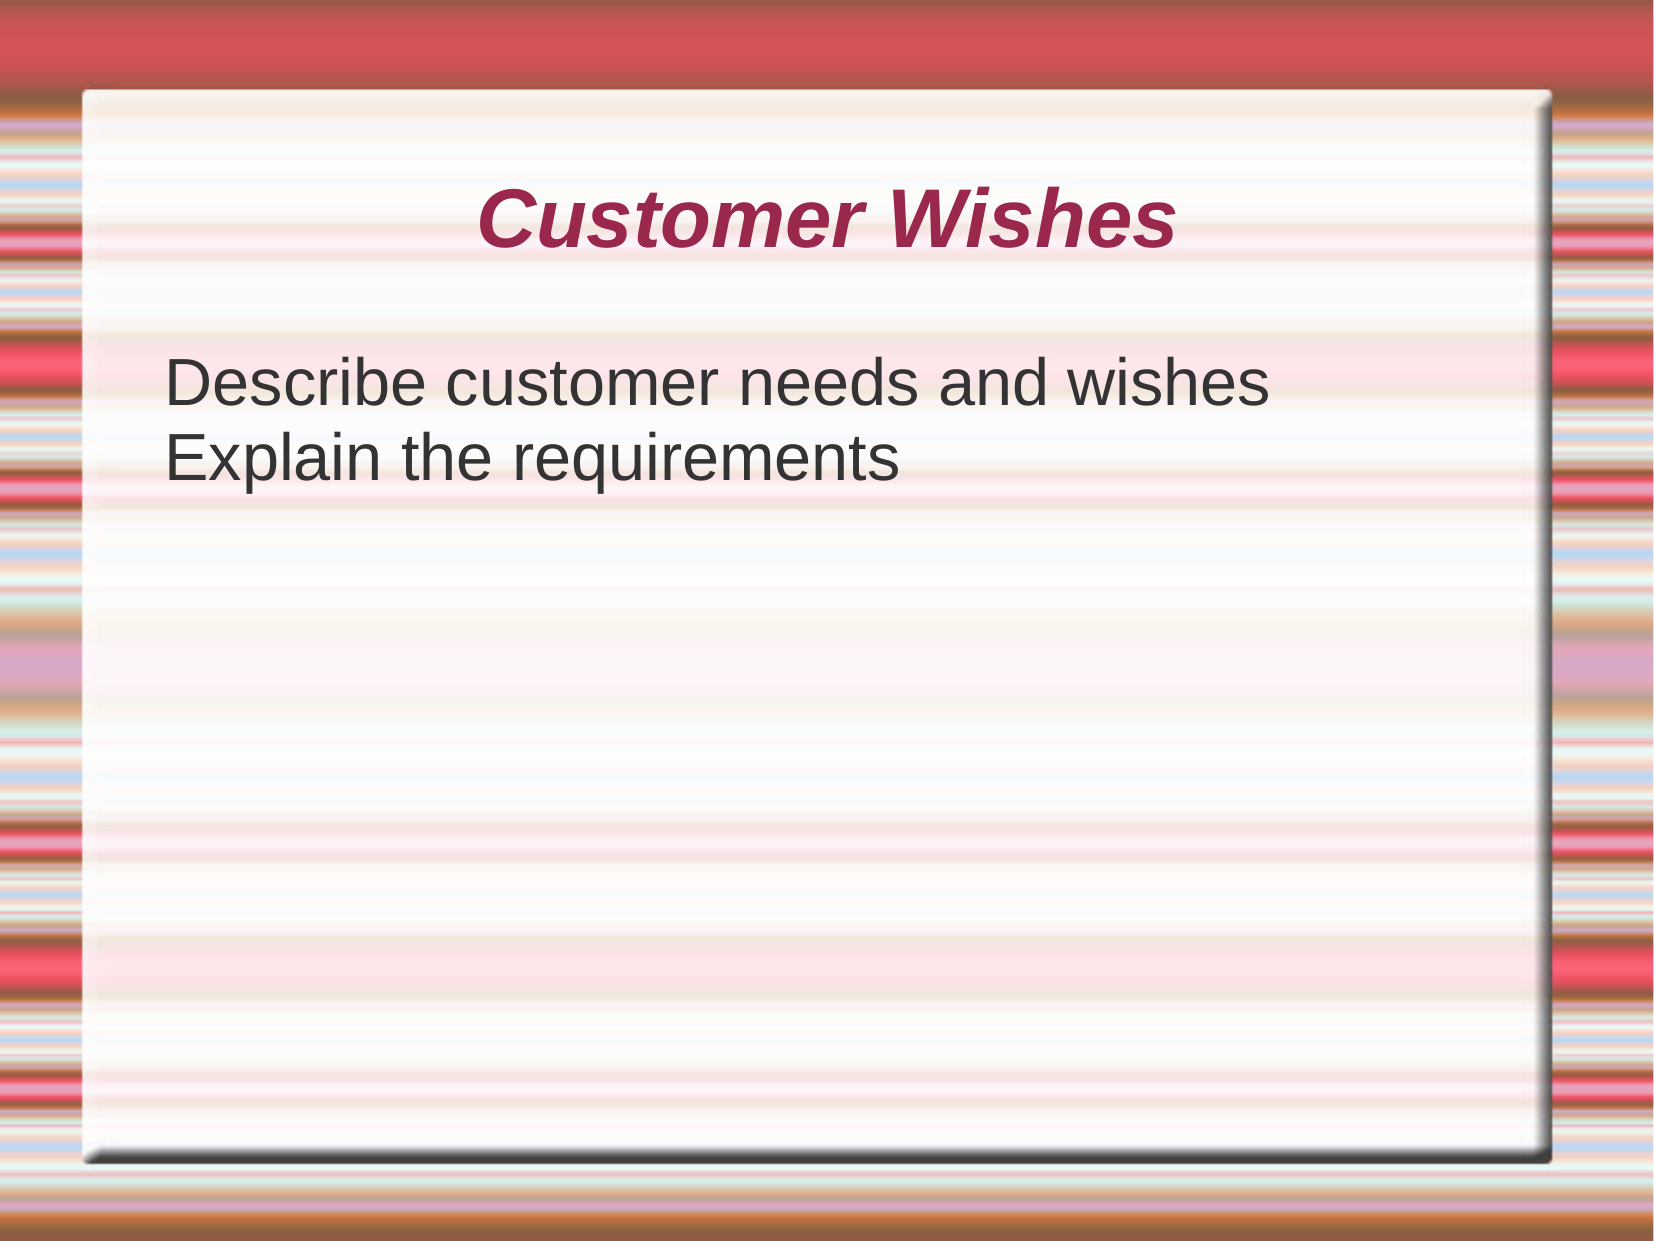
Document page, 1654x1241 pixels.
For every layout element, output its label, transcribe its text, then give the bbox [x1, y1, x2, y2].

picture [0, 0, 1654, 1241]
title Customer Wishes [121, 114, 1534, 322]
list Describe customer needs and wishes Explain the requirements [152, 344, 1534, 1127]
